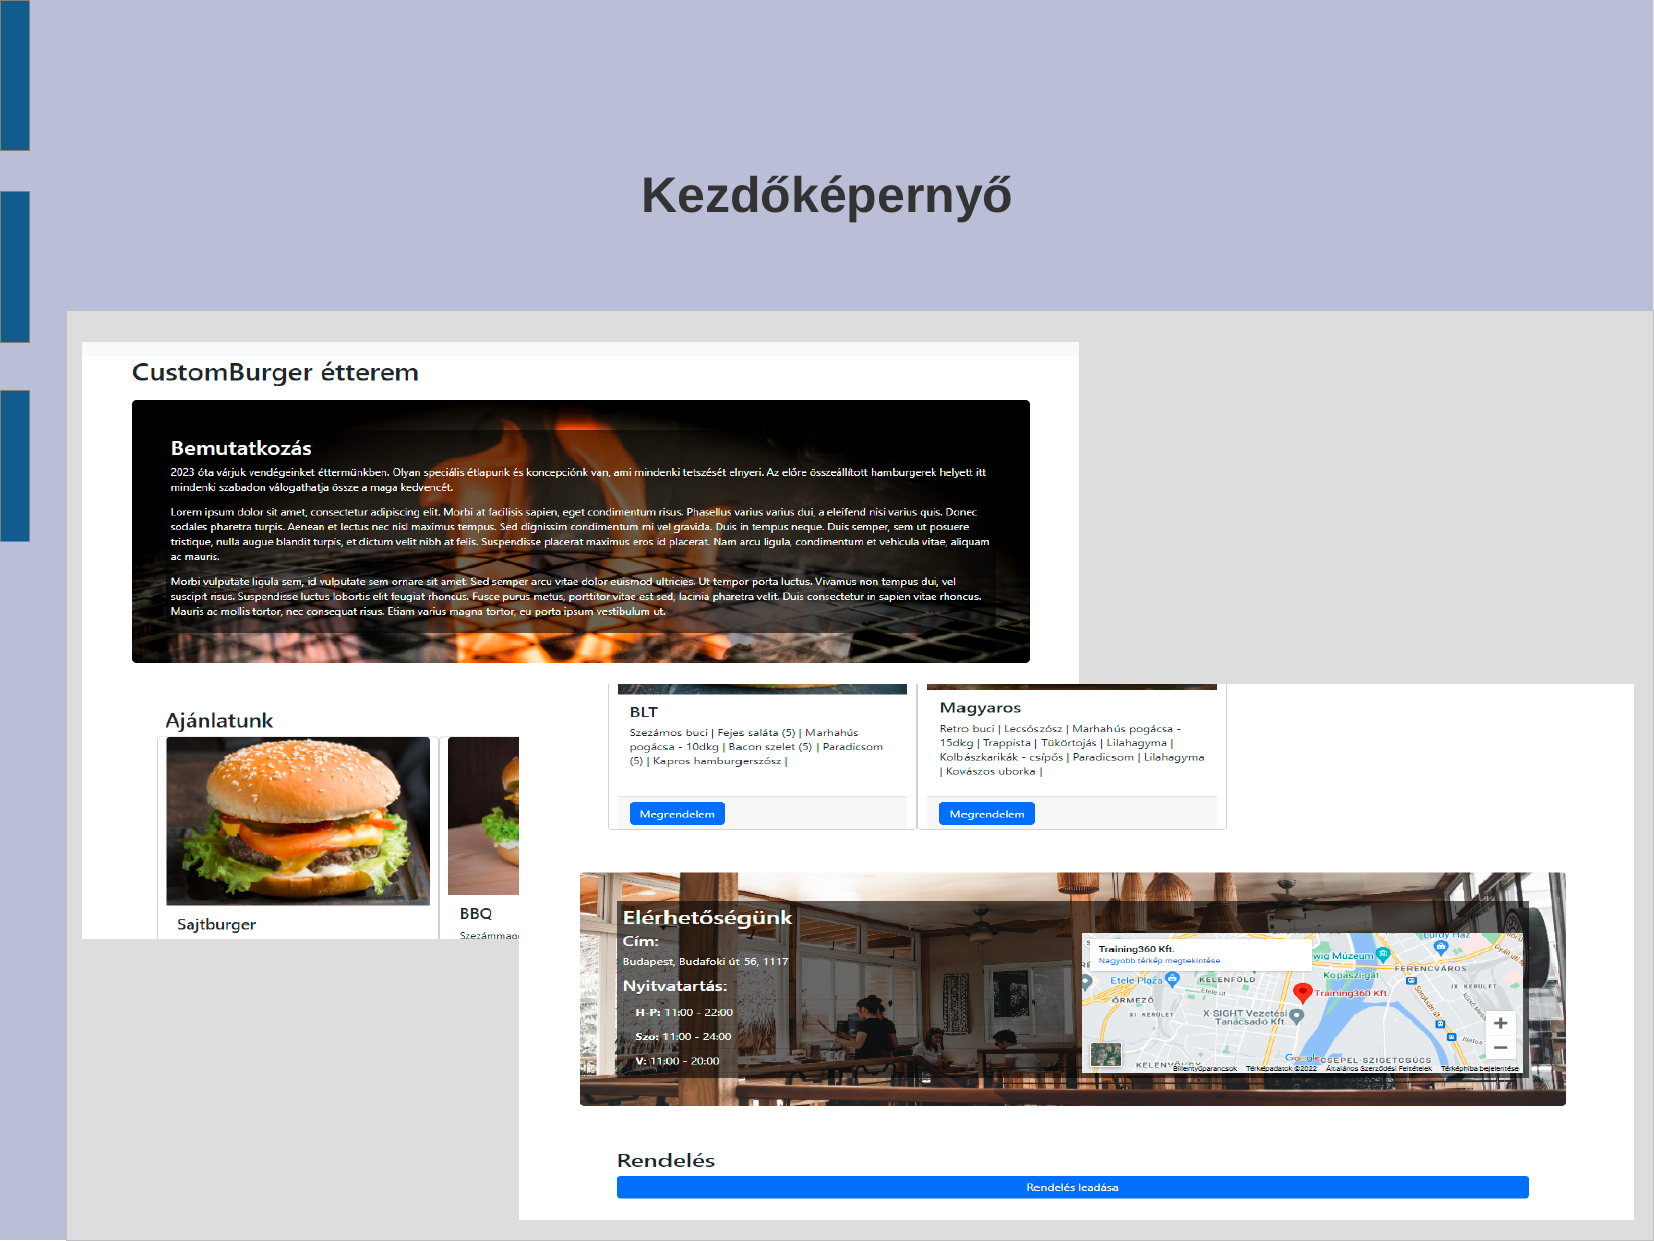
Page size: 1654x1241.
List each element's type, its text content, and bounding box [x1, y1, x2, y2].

picture [82, 342, 1634, 1220]
title Kezdőképernyő [121, 91, 1534, 299]
